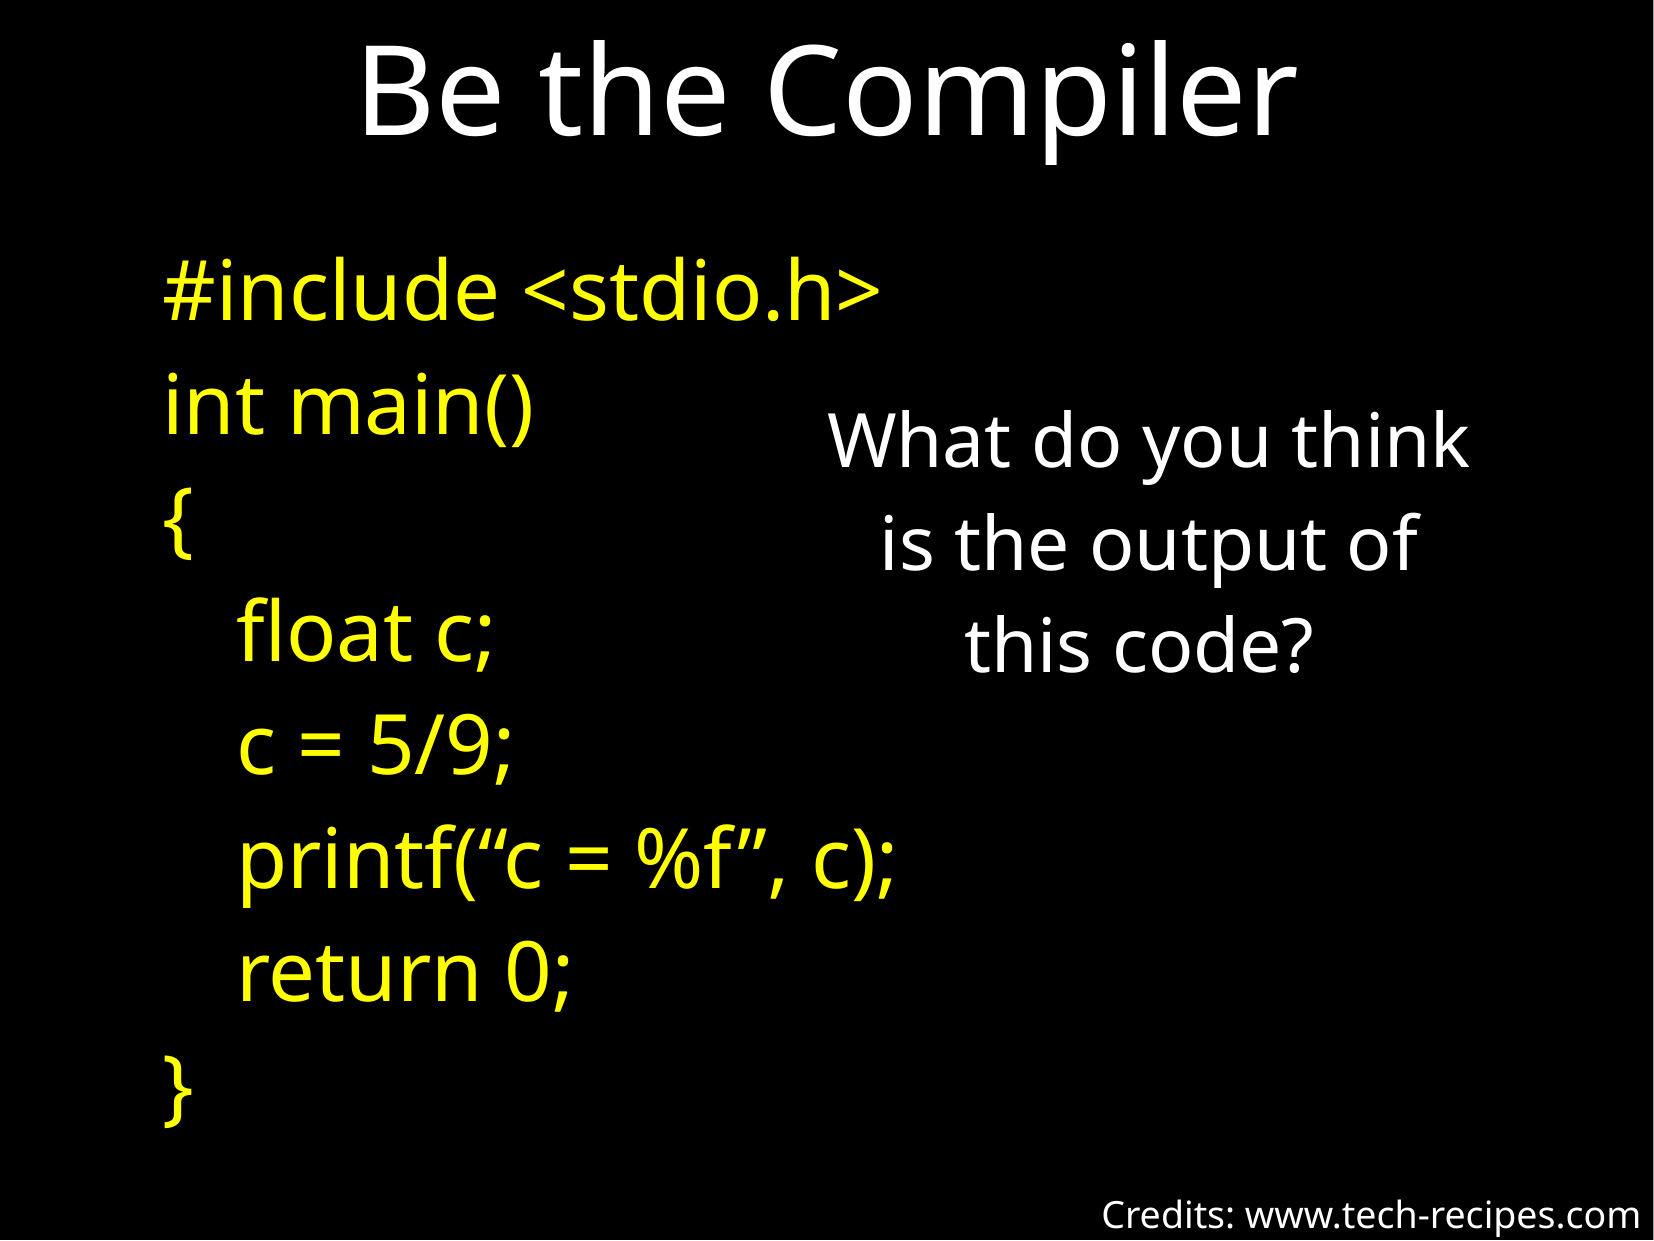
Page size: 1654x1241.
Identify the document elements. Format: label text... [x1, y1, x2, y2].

text_box #include <stdio.h> int main() { float c; c = 5/9; printf(“c = %f”, c); return 0; } [147, 224, 1506, 1120]
text_box Be the Compiler [339, 0, 1312, 171]
text_box What do you think is the output of this code? [812, 380, 1597, 759]
text_box Credits: www.tech-recipes.com [1086, 1181, 1650, 1241]
